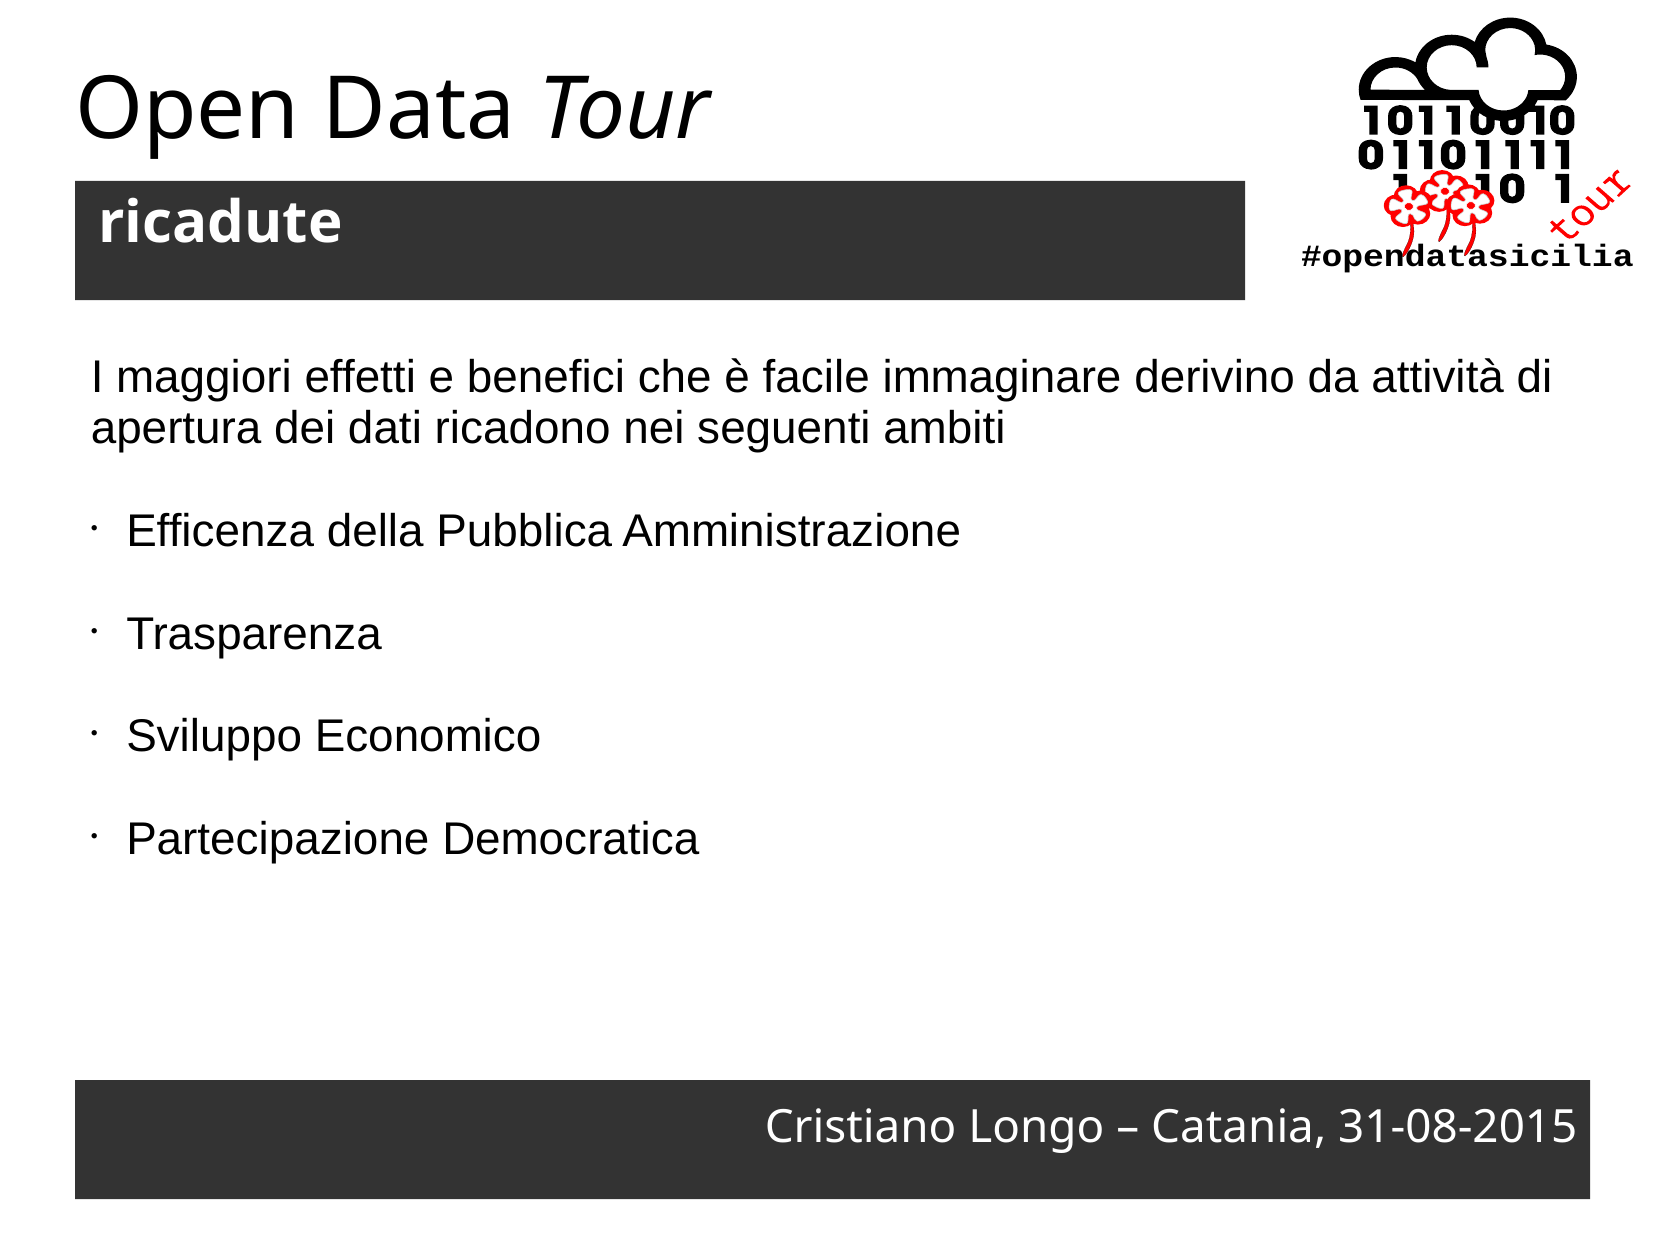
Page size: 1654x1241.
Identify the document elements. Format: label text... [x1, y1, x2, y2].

list Cristiano Longo – Catania, 31-08-2015 [75, 1080, 1591, 1200]
list ricadute [75, 180, 1246, 301]
text_box I maggiori effetti e benefici che è facile immaginare derivino da attività di apertura dei dati ricadono nei seguenti ambiti Efficenza della Pubblica Amministrazione Trasparenza Sviluppo Economico Partecipazione Democratica [76, 343, 1576, 872]
list Open Data Tour [75, 45, 1246, 165]
picture [1302, 17, 1633, 273]
